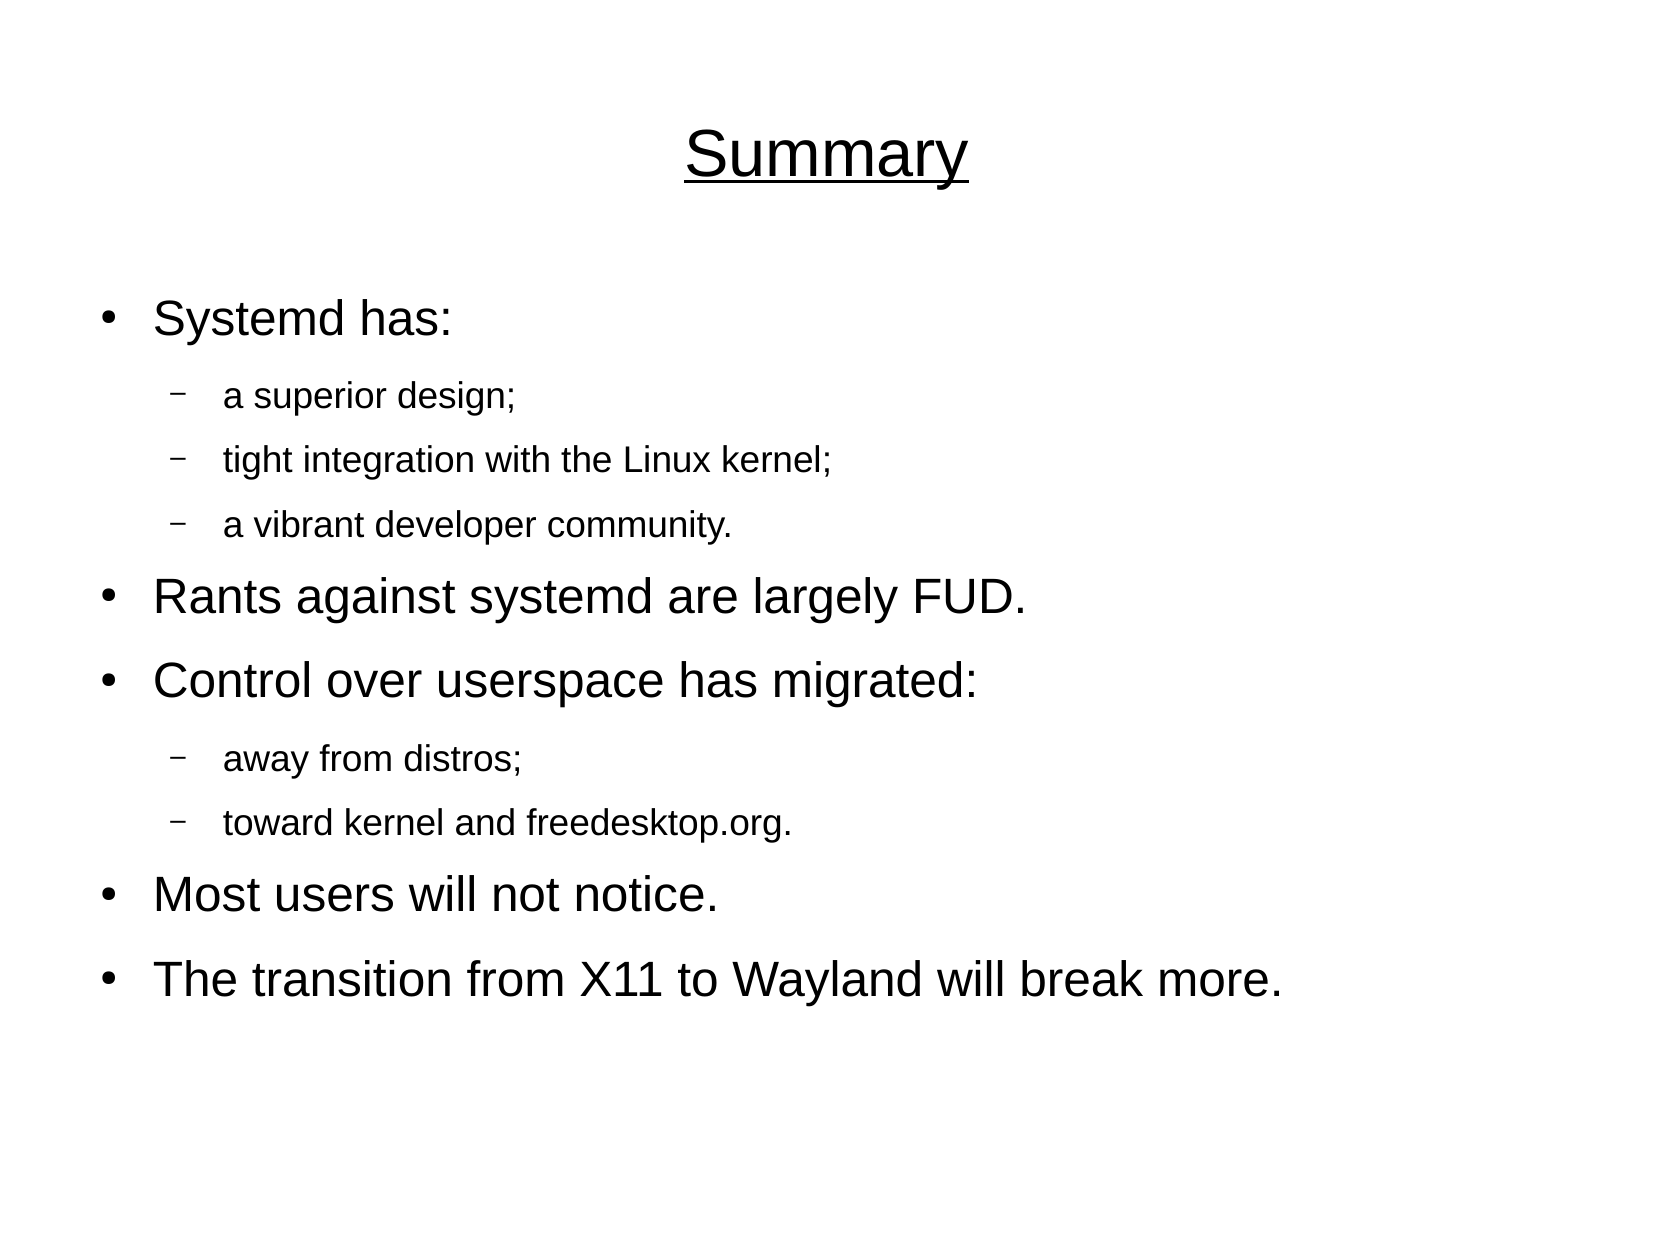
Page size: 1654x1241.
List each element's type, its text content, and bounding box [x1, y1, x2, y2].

list Systemd has: a superior design; tight integration with the Linux kernel; a vibrant developer community. Rants against systemd are largely FUD. Control over userspace has migrated: away from distros; toward kernel and freedesktop.org. Most users will not notice. The transition from X11 to Wayland will break more. [82, 290, 1571, 1010]
title Summary [82, 49, 1571, 257]
